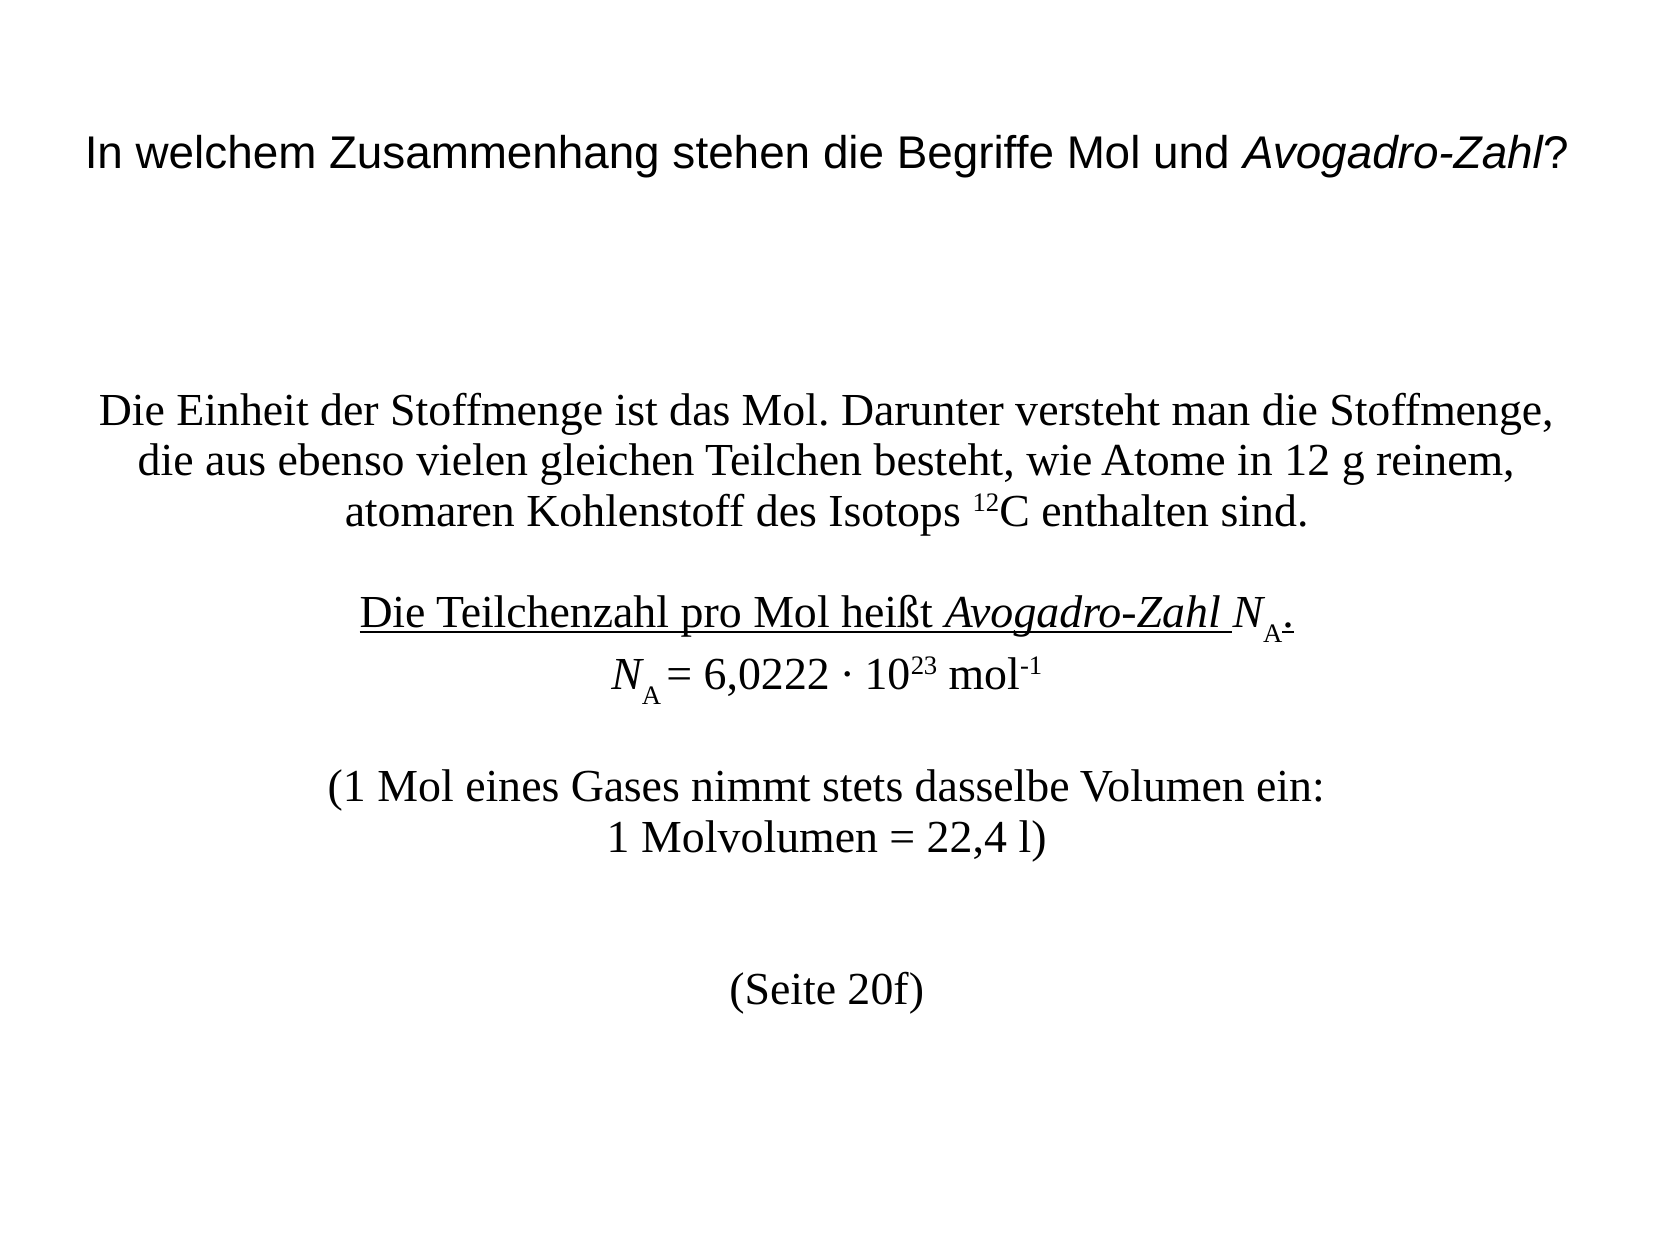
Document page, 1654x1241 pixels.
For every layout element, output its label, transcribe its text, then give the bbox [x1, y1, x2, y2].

title In welchem Zusammenhang stehen die Begriffe Mol und Avogadro-Zahl? [82, 49, 1571, 257]
subtitle Die Einheit der Stoffmenge ist das Mol. Darunter versteht man die Stoffmenge, die aus ebenso vielen gleichen Teilchen besteht, wie Atome in 12 g reinem, atomaren Kohlenstoff des Isotops 12C enthalten sind. Die Teilchenzahl pro Mol heißt Avogadro-Zahl NA. NA = 6,0222 ∙ 1023 mol-1 (1 Mol eines Gases nimmt stets dasselbe Volumen ein: 1 Molvolumen = 22,4 l) (Seite 20f) [82, 290, 1571, 1109]
